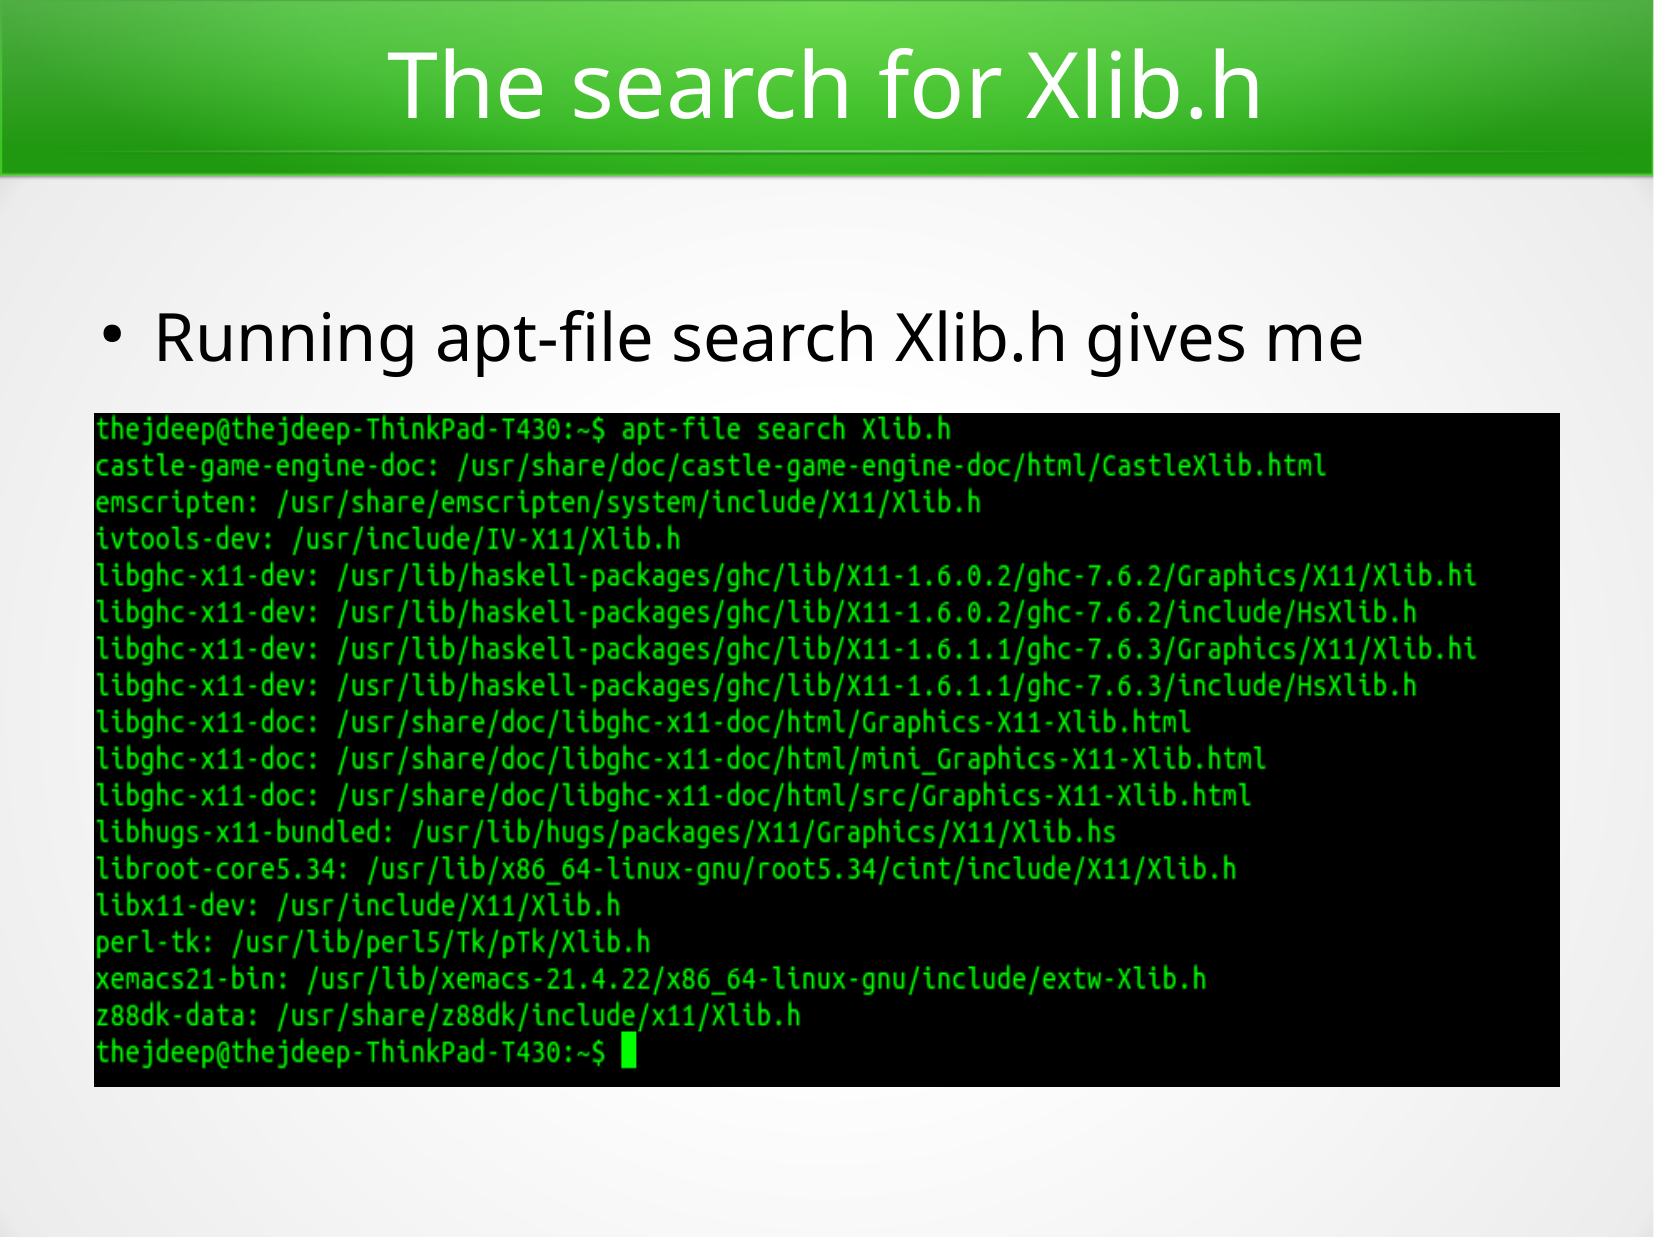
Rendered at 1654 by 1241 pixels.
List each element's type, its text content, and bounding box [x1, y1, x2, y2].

list Running apt-file search Xlib.h gives me [82, 290, 1571, 1109]
picture [0, 0, 1654, 1237]
title The search for Xlib.h [82, 11, 1571, 154]
